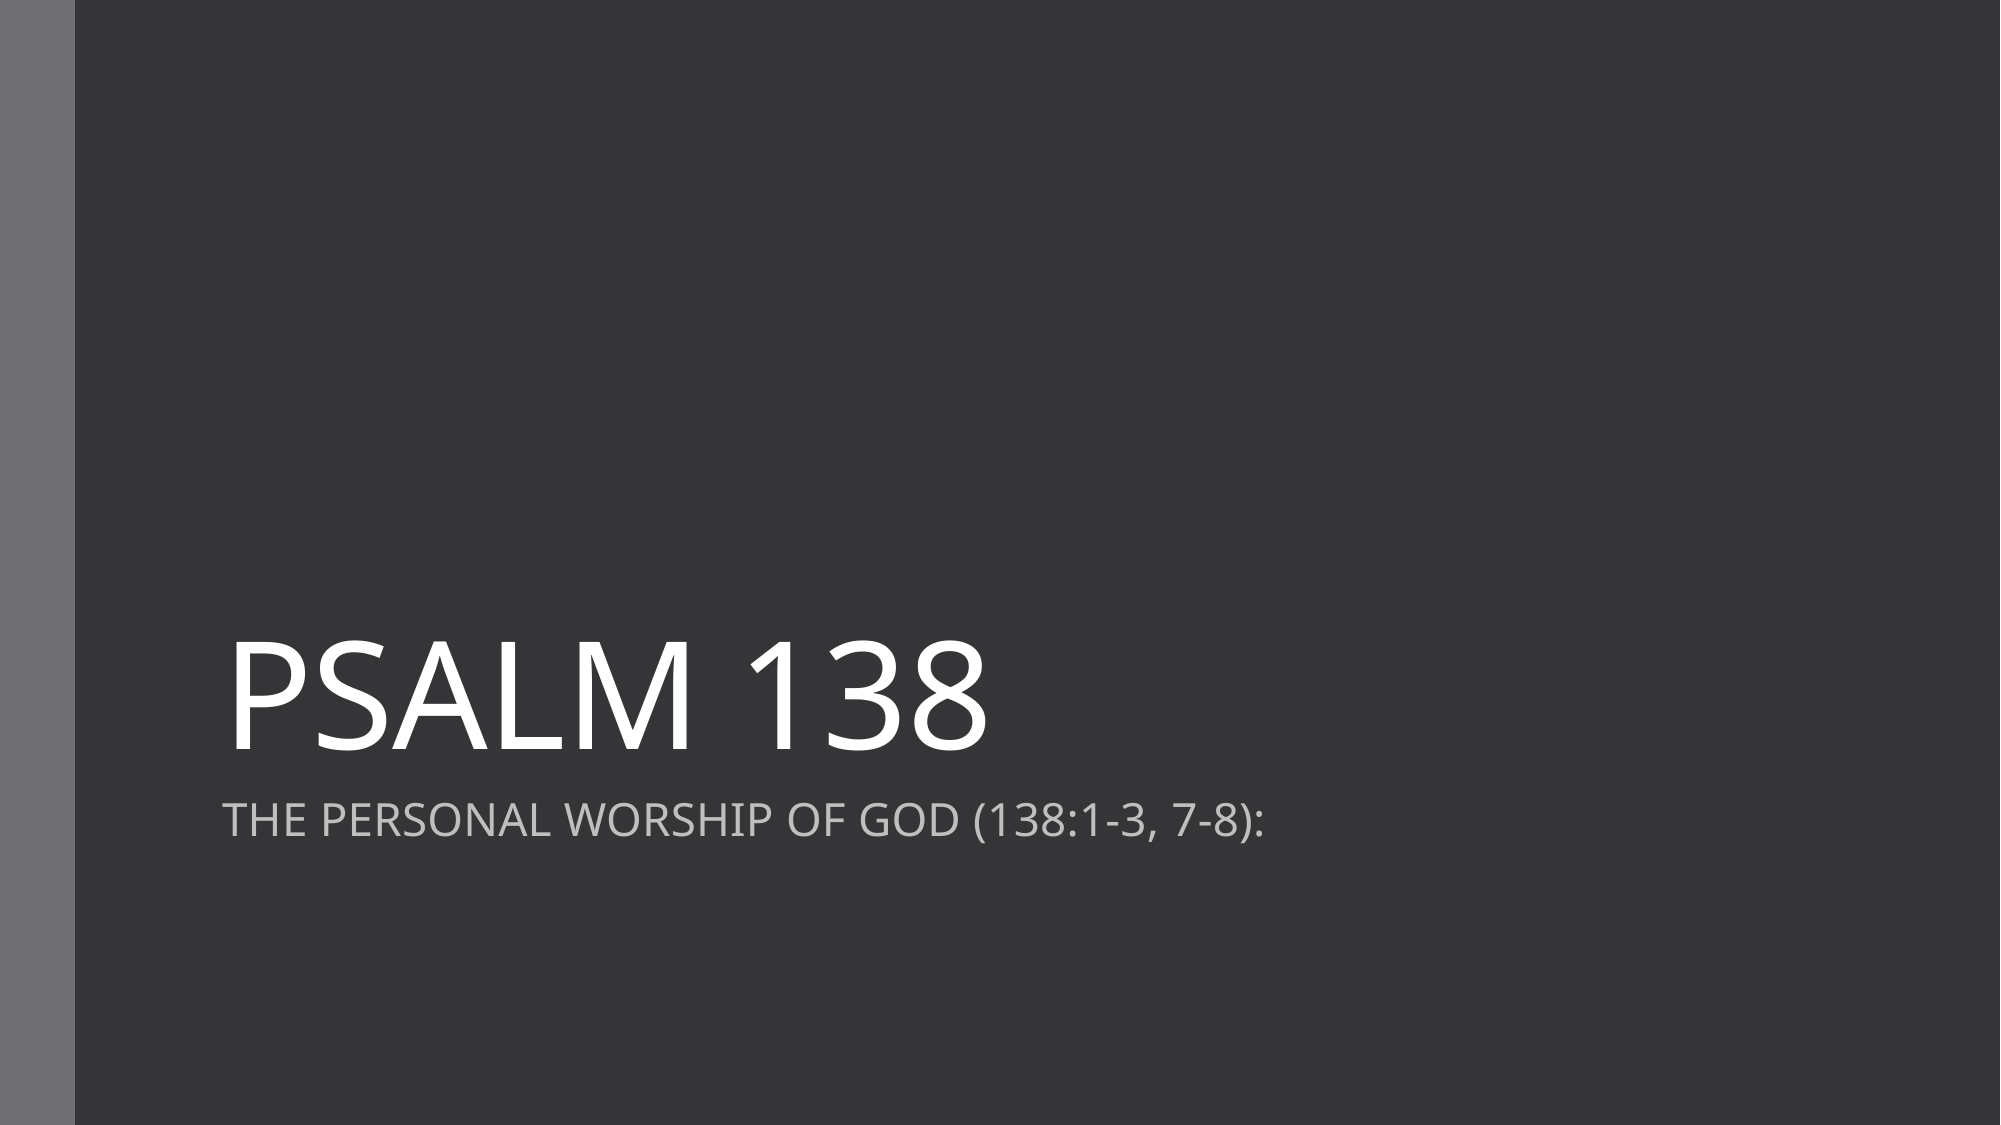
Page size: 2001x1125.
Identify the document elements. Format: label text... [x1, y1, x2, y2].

title PSALM 138 [206, 124, 1752, 787]
subtitle THE PERSONAL WORSHIP OF GOD (138:1-3, 7-8): [206, 787, 1752, 1066]
